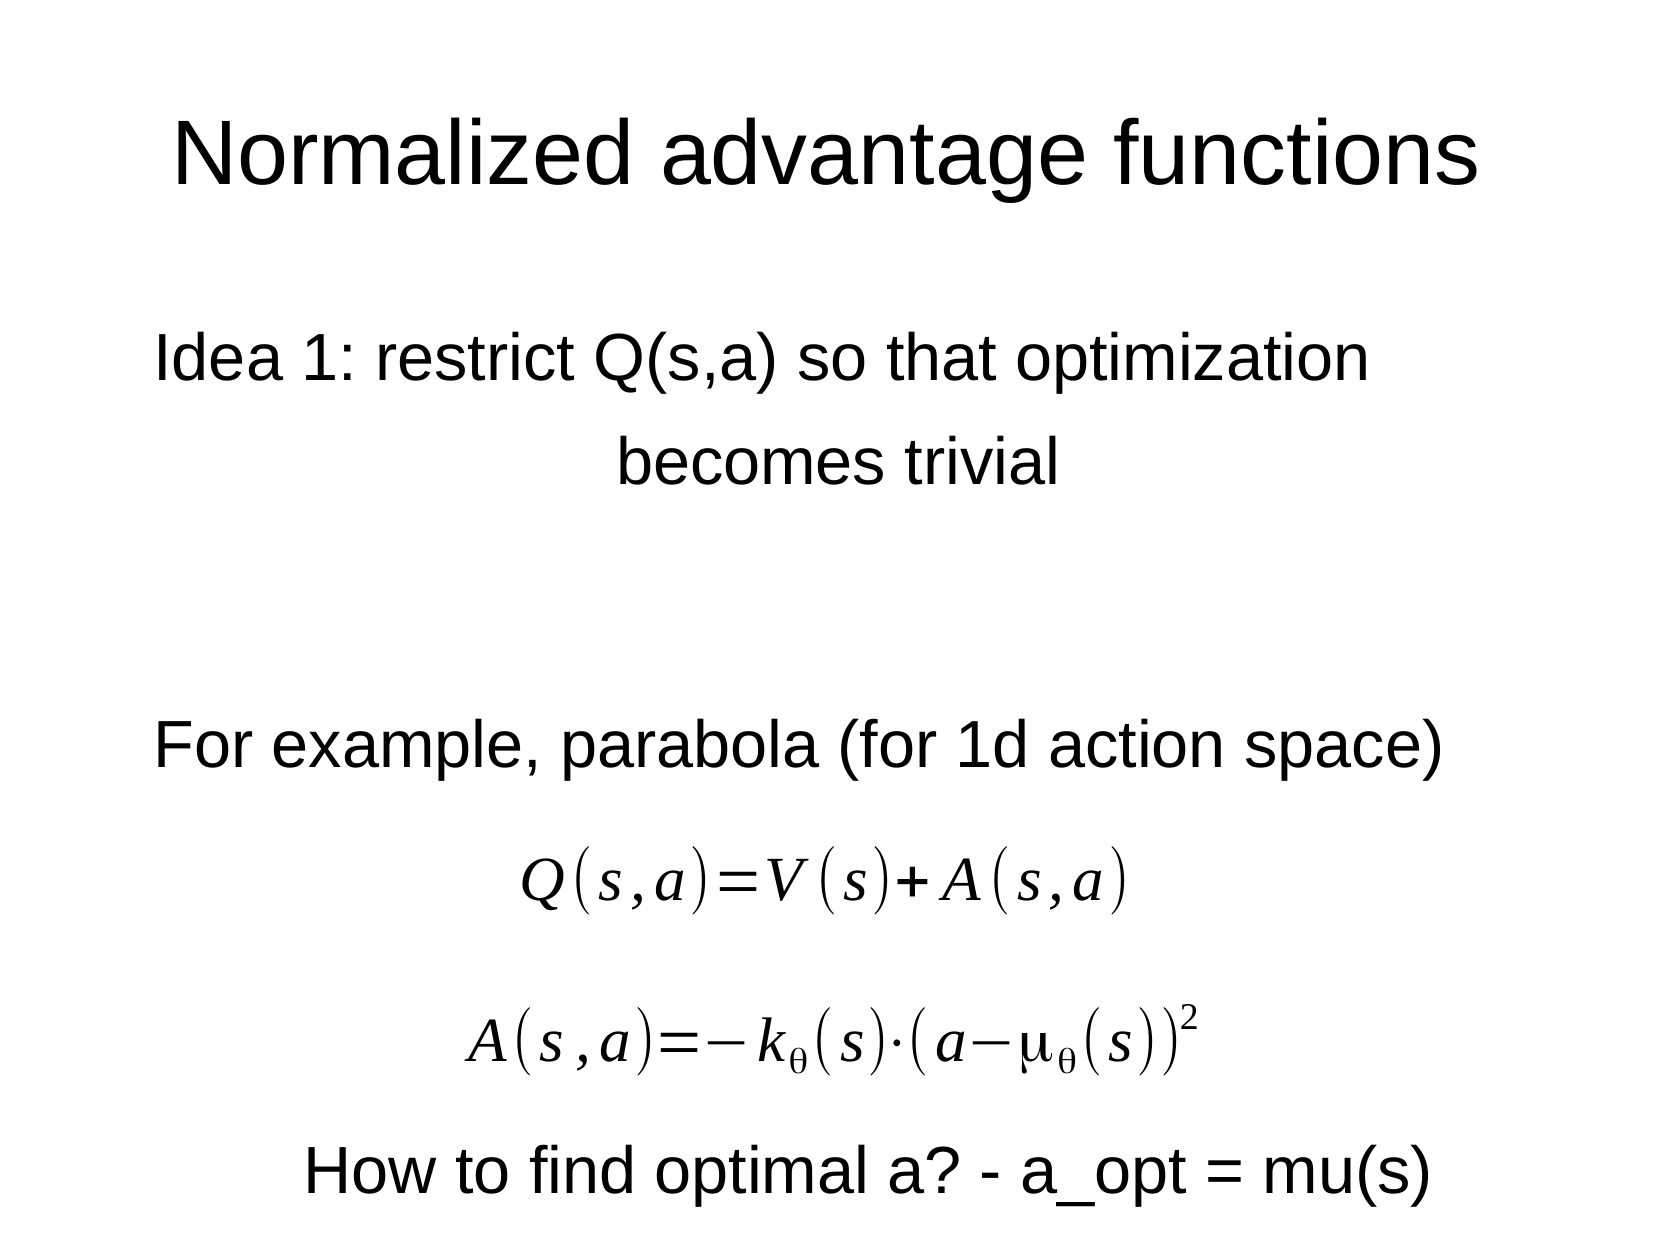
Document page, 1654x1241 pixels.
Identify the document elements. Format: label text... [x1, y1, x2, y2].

chart [445, 994, 1215, 1079]
text_box How to find optimal a? - a_opt = mu(s) [288, 1125, 1453, 1216]
title Normalized advantage functions [82, 49, 1571, 257]
list Idea 1: restrict Q(s,a) so that optimization becomes trivial For example, parabola (for 1d action space) [82, 319, 1571, 1185]
chart [504, 840, 1146, 917]
